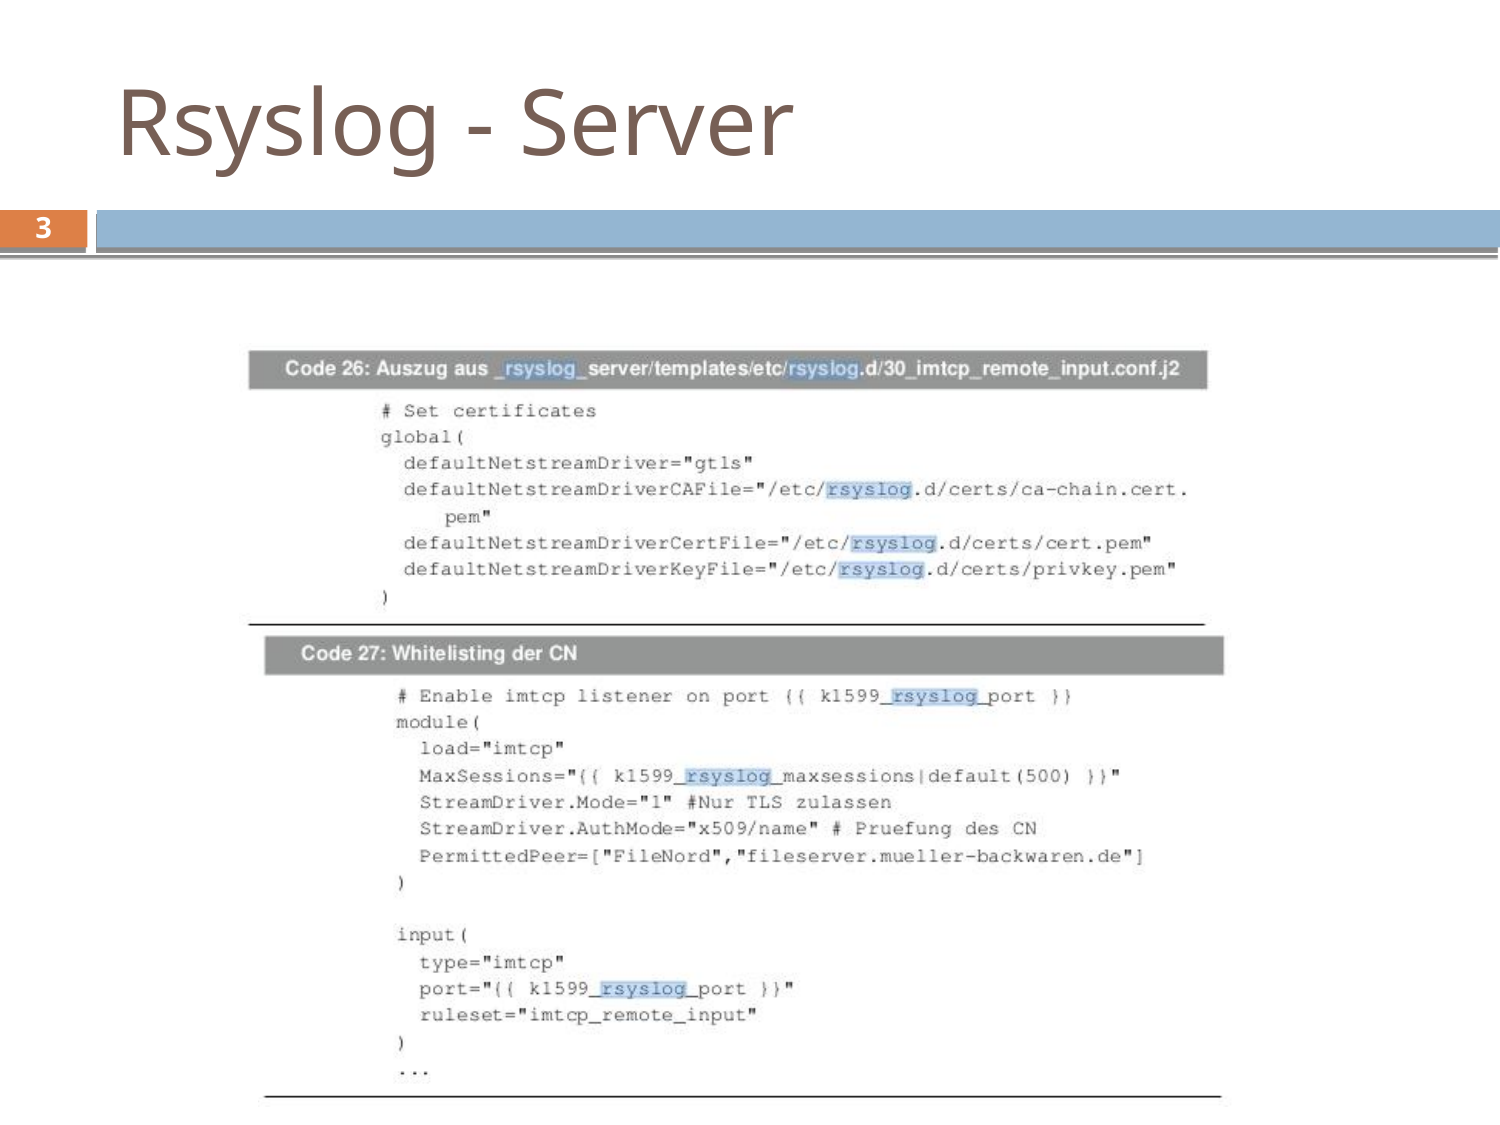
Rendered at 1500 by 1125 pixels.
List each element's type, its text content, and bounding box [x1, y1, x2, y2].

picture [239, 343, 1233, 1107]
title Rsyslog - Server [100, 37, 1438, 200]
